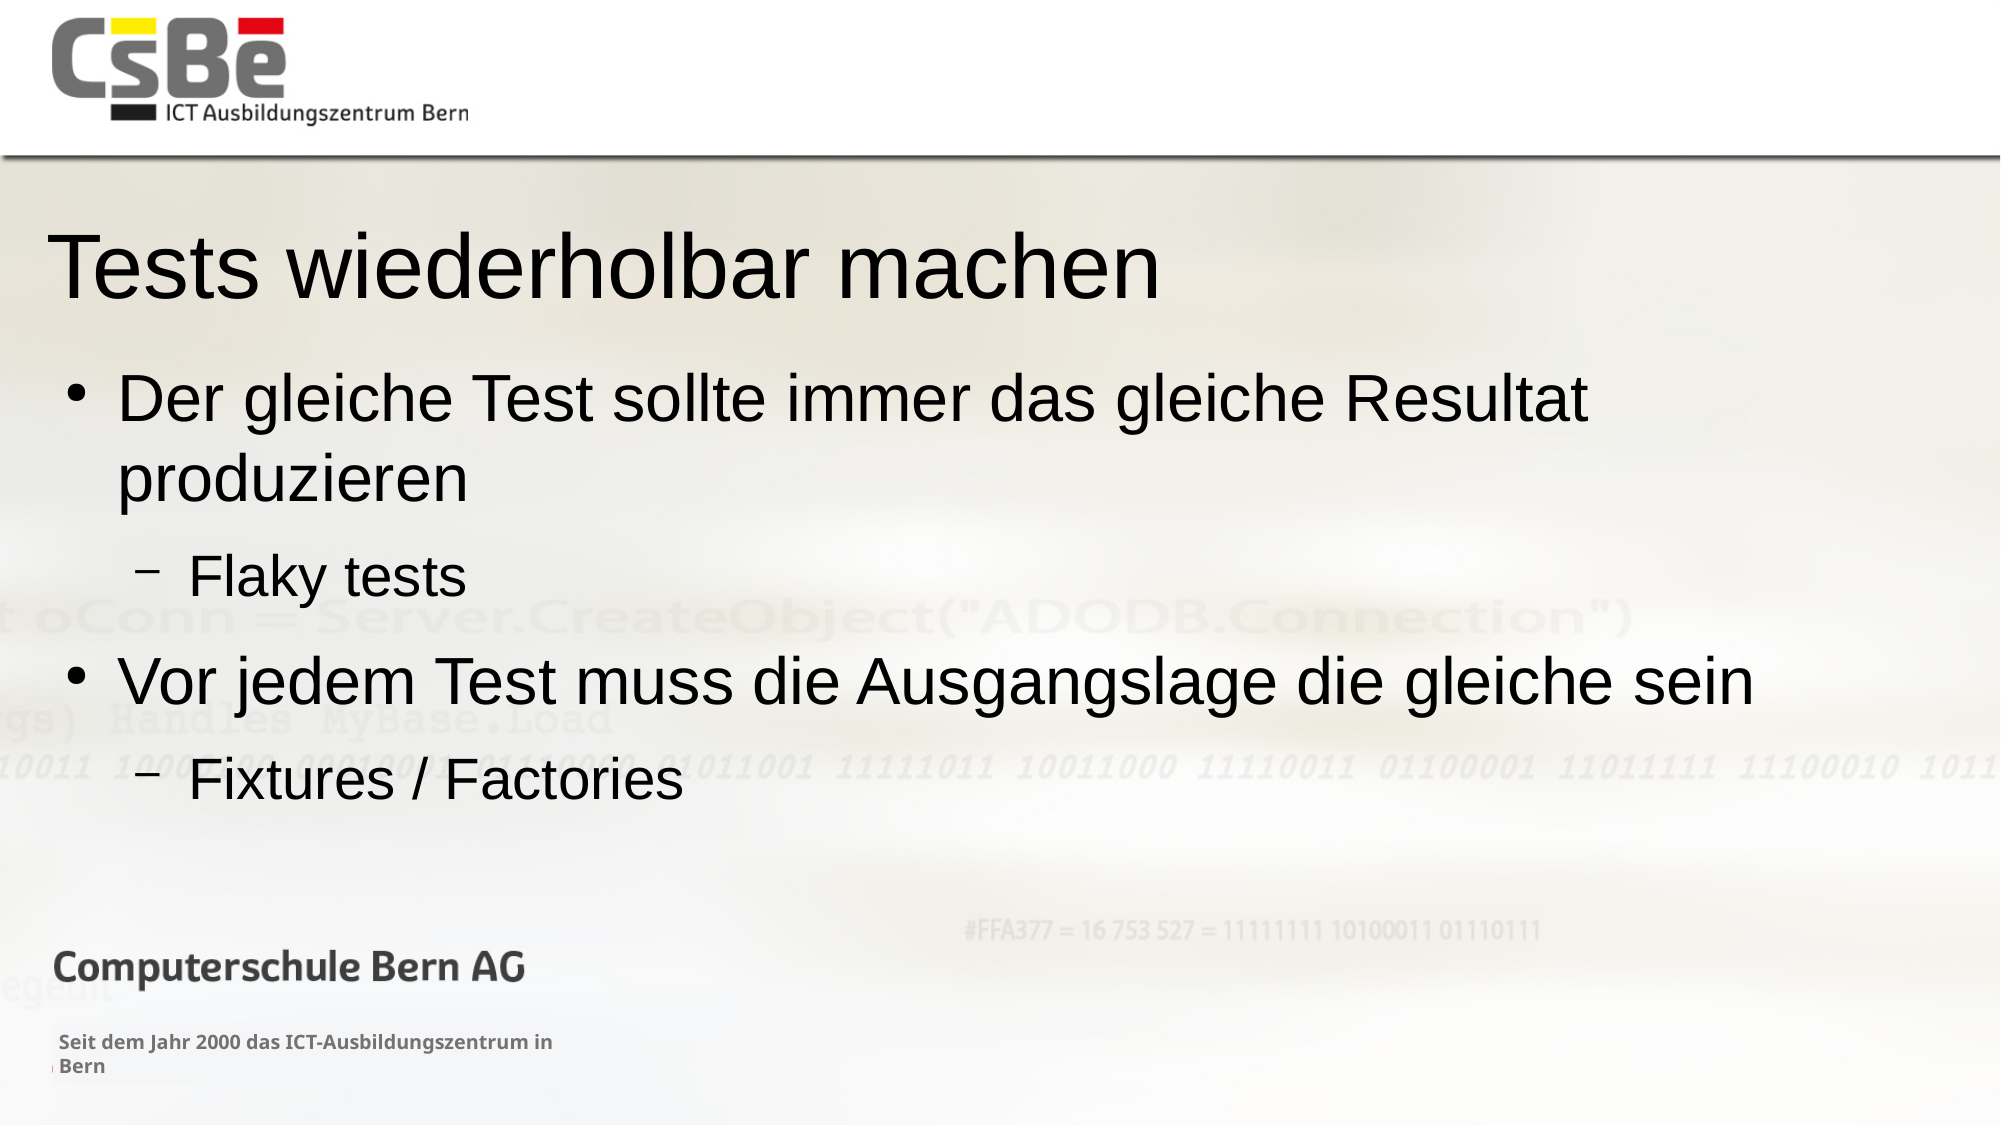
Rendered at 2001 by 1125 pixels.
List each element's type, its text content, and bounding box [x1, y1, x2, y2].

list Der gleiche Test sollte immer das gleiche Resultat produzieren Flaky tests Vor jedem Test muss die Ausgangslage die gleiche sein Fixtures / Factories [46, 355, 1920, 886]
list Tests wiederholbar machen [46, 206, 1920, 355]
picture [0, 0, 2001, 1125]
